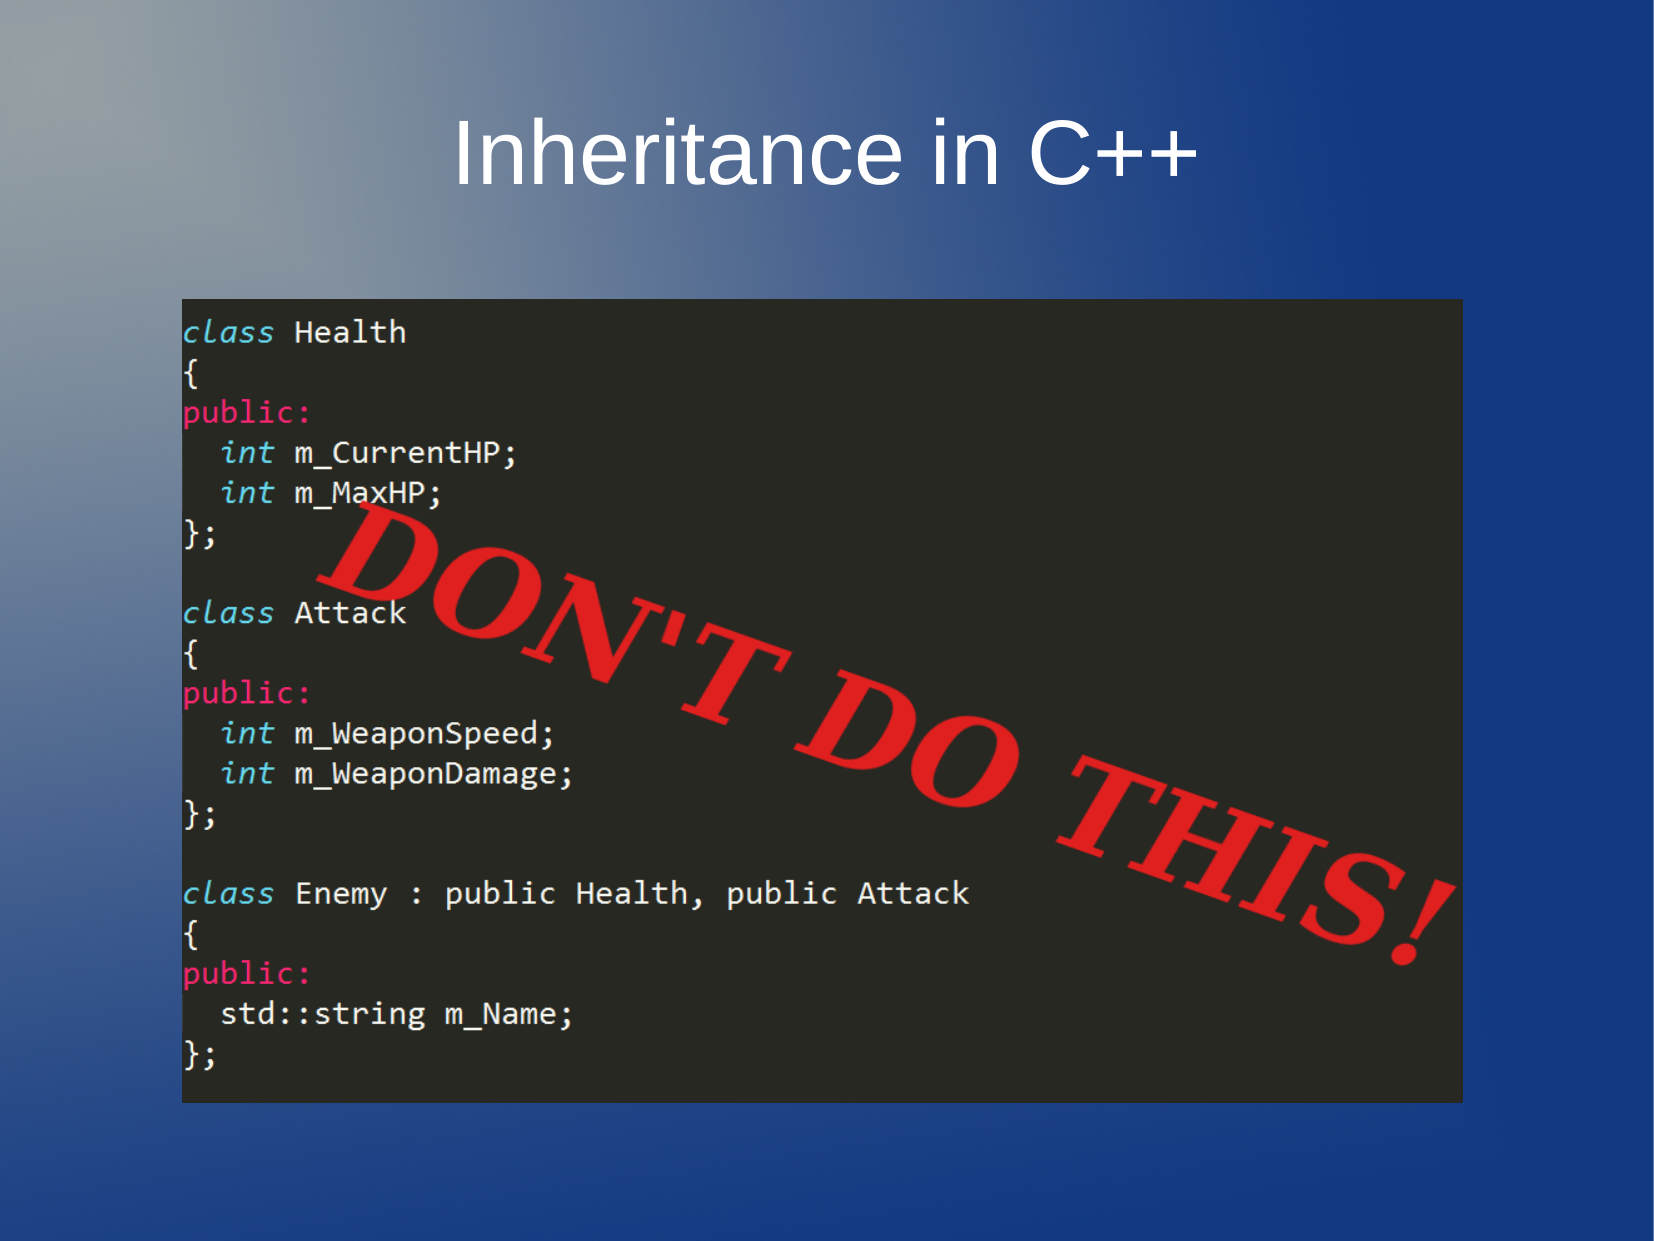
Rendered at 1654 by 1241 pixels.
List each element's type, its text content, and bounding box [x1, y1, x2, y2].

title Inheritance in C++ [82, 49, 1571, 257]
picture [0, 0, 1654, 1241]
